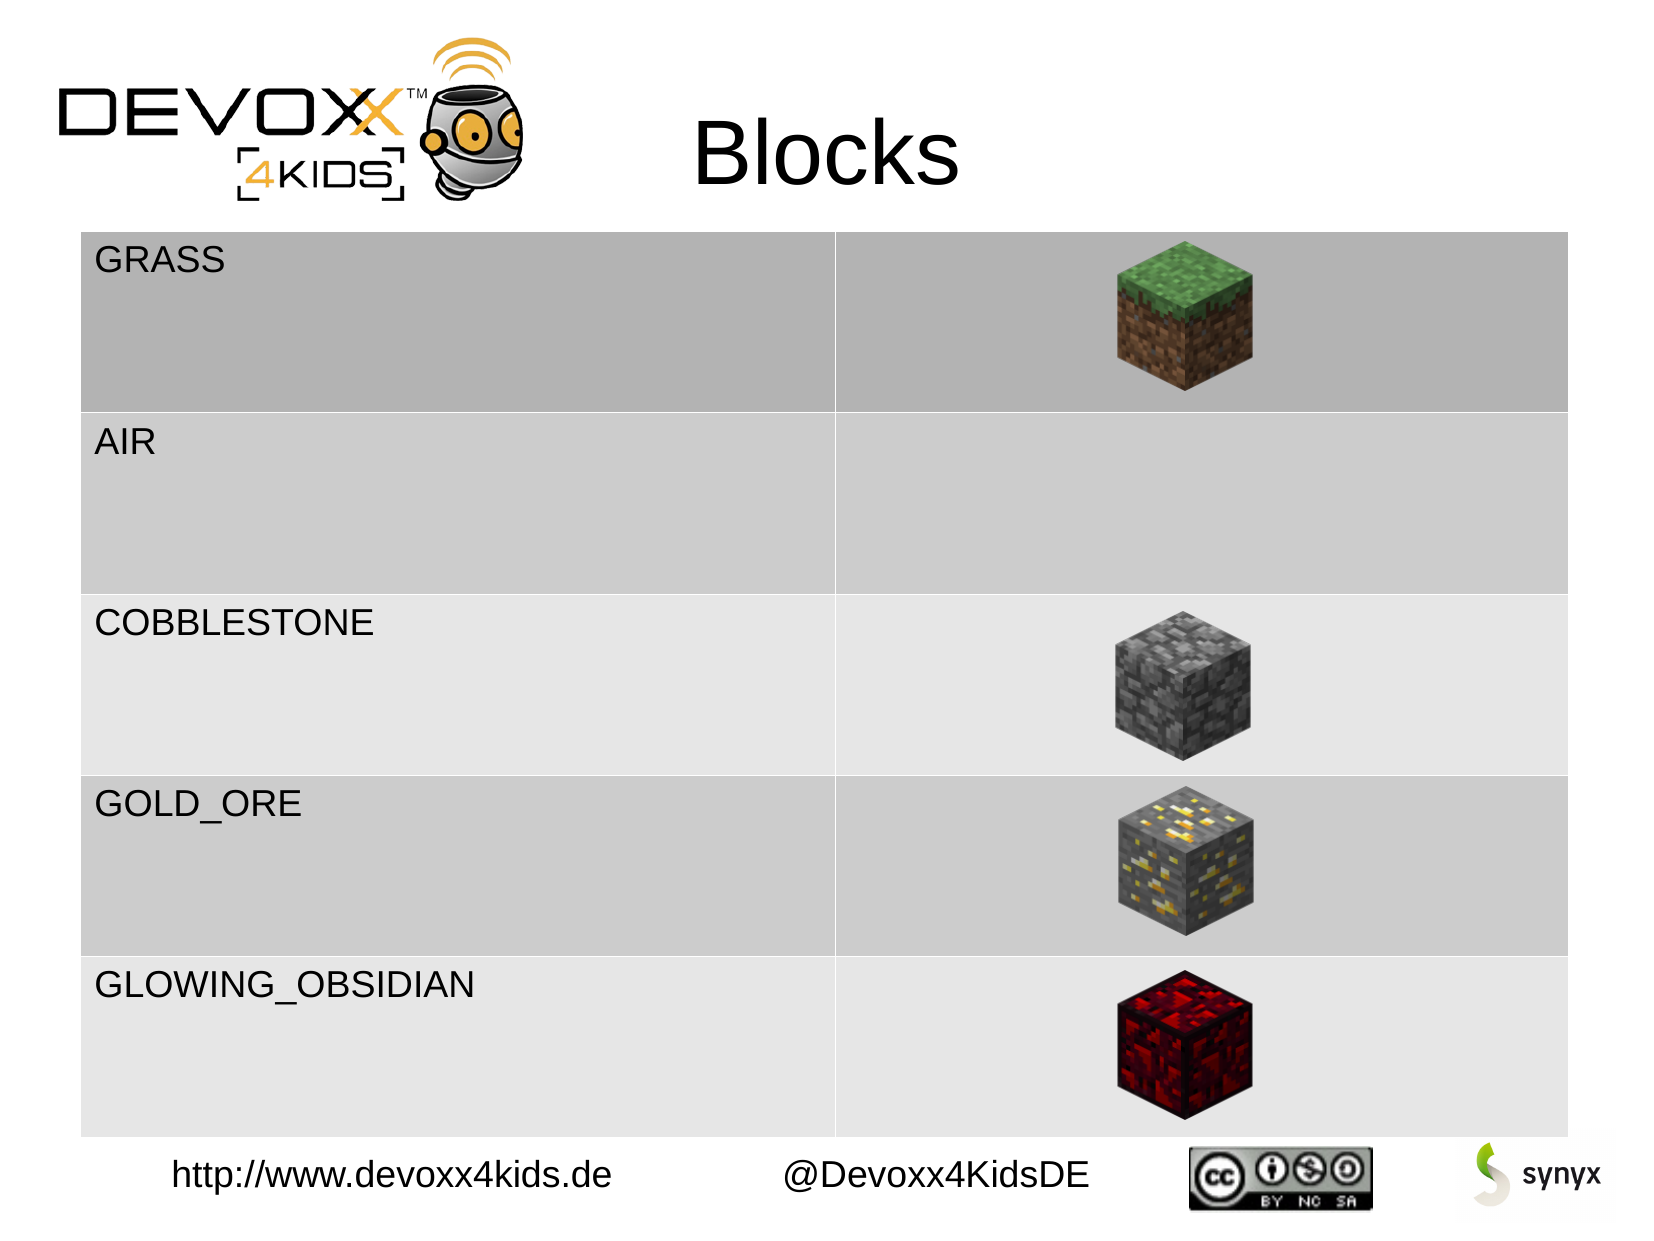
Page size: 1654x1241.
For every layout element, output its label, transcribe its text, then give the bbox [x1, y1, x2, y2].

table_cell GLOWING_OBSIDIAN [81, 957, 835, 1137]
picture [59, 37, 523, 201]
picture [1109, 969, 1261, 1121]
title Blocks [82, 49, 1571, 257]
table_cell [836, 595, 1568, 775]
picture [1189, 1146, 1373, 1213]
table_cell GOLD_ORE [81, 776, 835, 956]
table_cell AIR [81, 413, 835, 594]
table_header GRASS [81, 232, 835, 412]
table_cell [836, 776, 1568, 956]
picture [1109, 240, 1261, 392]
picture [1455, 1128, 1616, 1223]
table_header [836, 232, 1568, 412]
table_cell COBBLESTONE [81, 595, 835, 775]
picture [1107, 610, 1259, 762]
picture [1110, 785, 1262, 937]
table_cell [836, 413, 1568, 594]
table_cell [836, 957, 1568, 1137]
